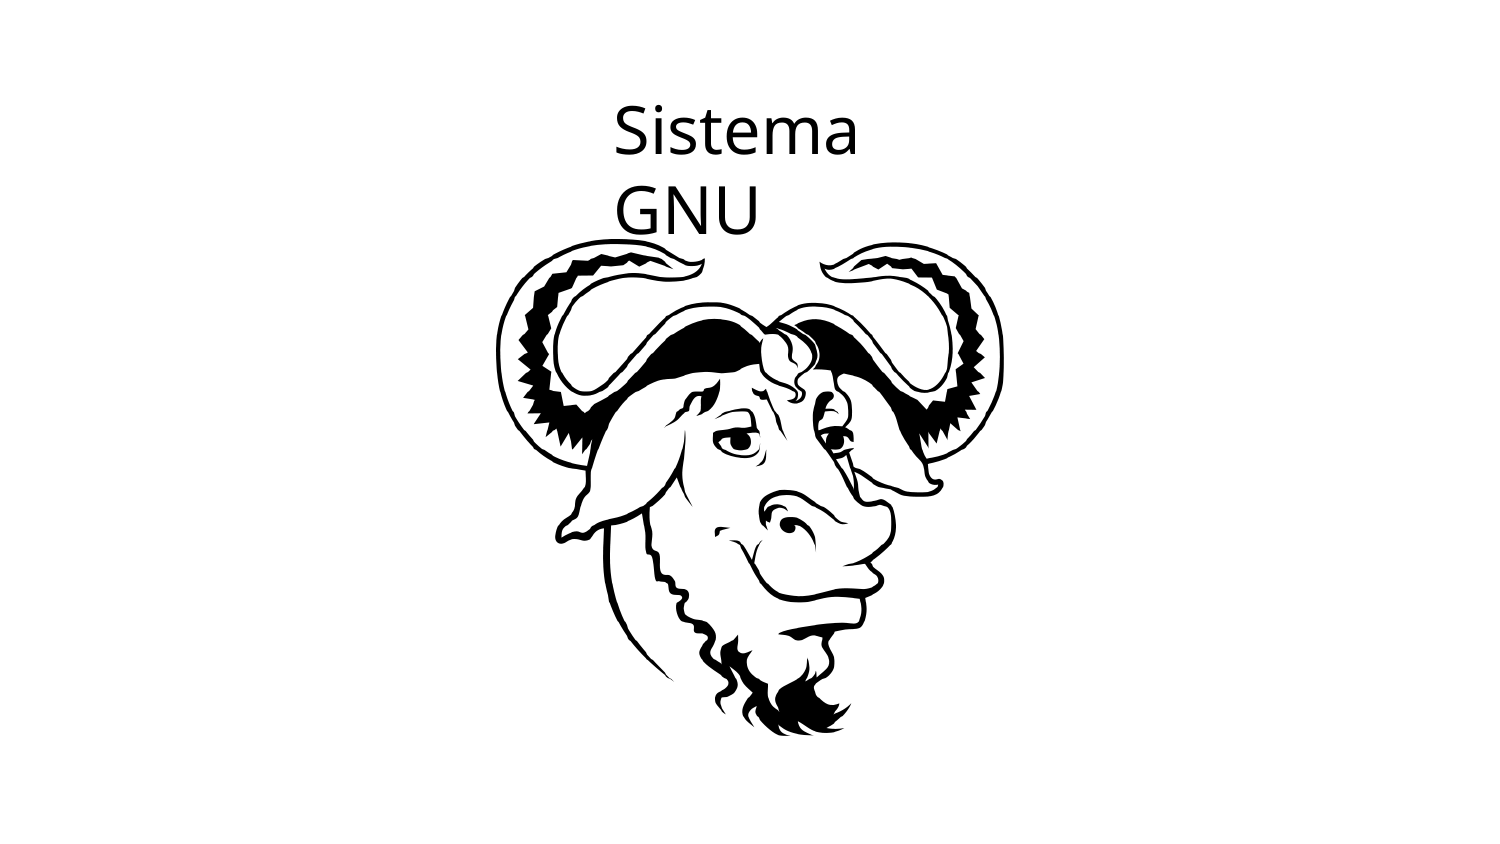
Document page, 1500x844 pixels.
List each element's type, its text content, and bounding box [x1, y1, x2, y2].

title Sistema GNU [598, 72, 983, 167]
picture [496, 239, 1004, 736]
